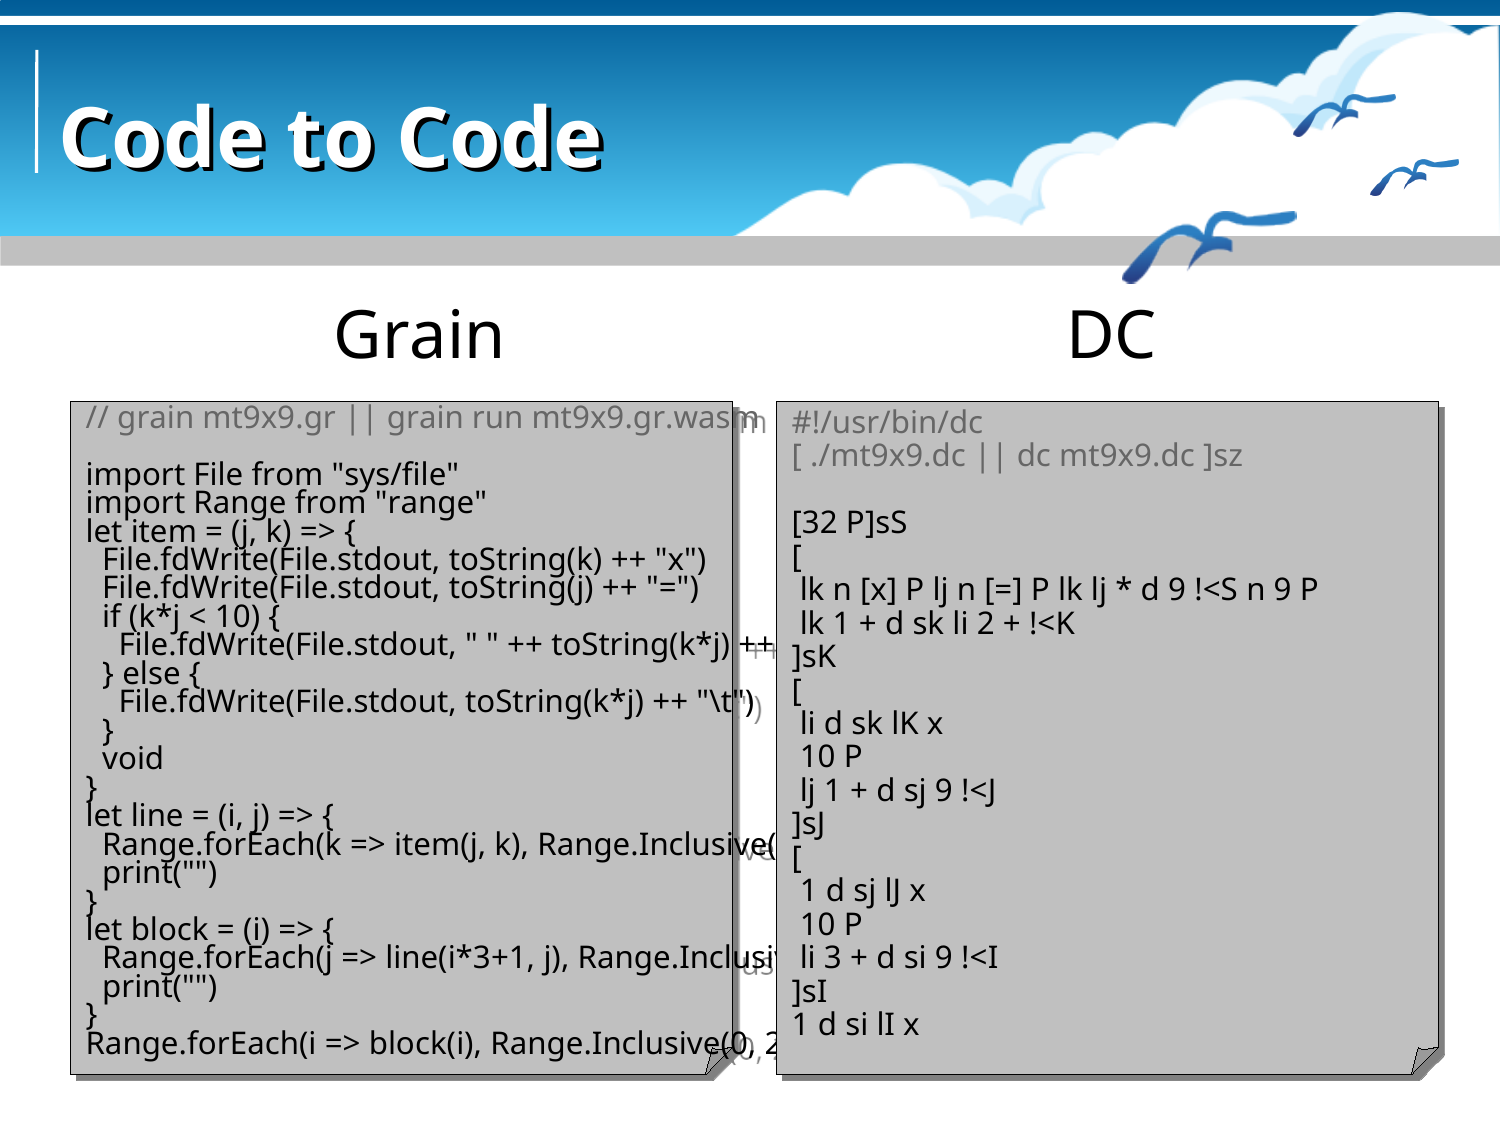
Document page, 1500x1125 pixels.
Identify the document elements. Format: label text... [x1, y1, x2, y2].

picture [730, 12, 1500, 284]
title Code to Code [59, 86, 1465, 186]
text_box DC [1051, 283, 1193, 388]
text_box Grain [318, 283, 562, 388]
text_box // grain mt9x9.gr || grain run mt9x9.gr.wasm import File from "sys/file" import Range from "range" let item = (j, k) => { File.fdWrite(File.stdout, toString(k) ++ "x") File.fdWrite(File.stdout, toString(j) ++ "=") if (k*j < 10) { File.fdWrite(File.stdout, " " ++ toString(k*j) ++ "\t") } else { File.fdWrite(File.stdout, toString(k*j) ++ "\t") } void } let line = (i, j) => { Range.forEach(k => item(j, k), Range.Inclusive(i, i+2)) print("") } let block = (i) => { Range.forEach(j => line(i*3+1, j), Range.Inclusive(1, 9)) print("") } Range.forEach(i => block(i), Range.Inclusive(0, 2)) [70, 401, 733, 1075]
text_box #!/usr/bin/dc [ ./mt9x9.dc || dc mt9x9.dc ]sz [32 P]sS [ lk n [x] P lj n [=] P lk lj * d 9 !<S n 9 P lk 1 + d sk li 2 + !<K ]sK [ li d sk lK x 10 P lj 1 + d sj 9 !<J ]sJ [ 1 d sj lJ x 10 P li 3 + d si 9 !<I ]sI 1 d si lI x [776, 401, 1439, 1075]
